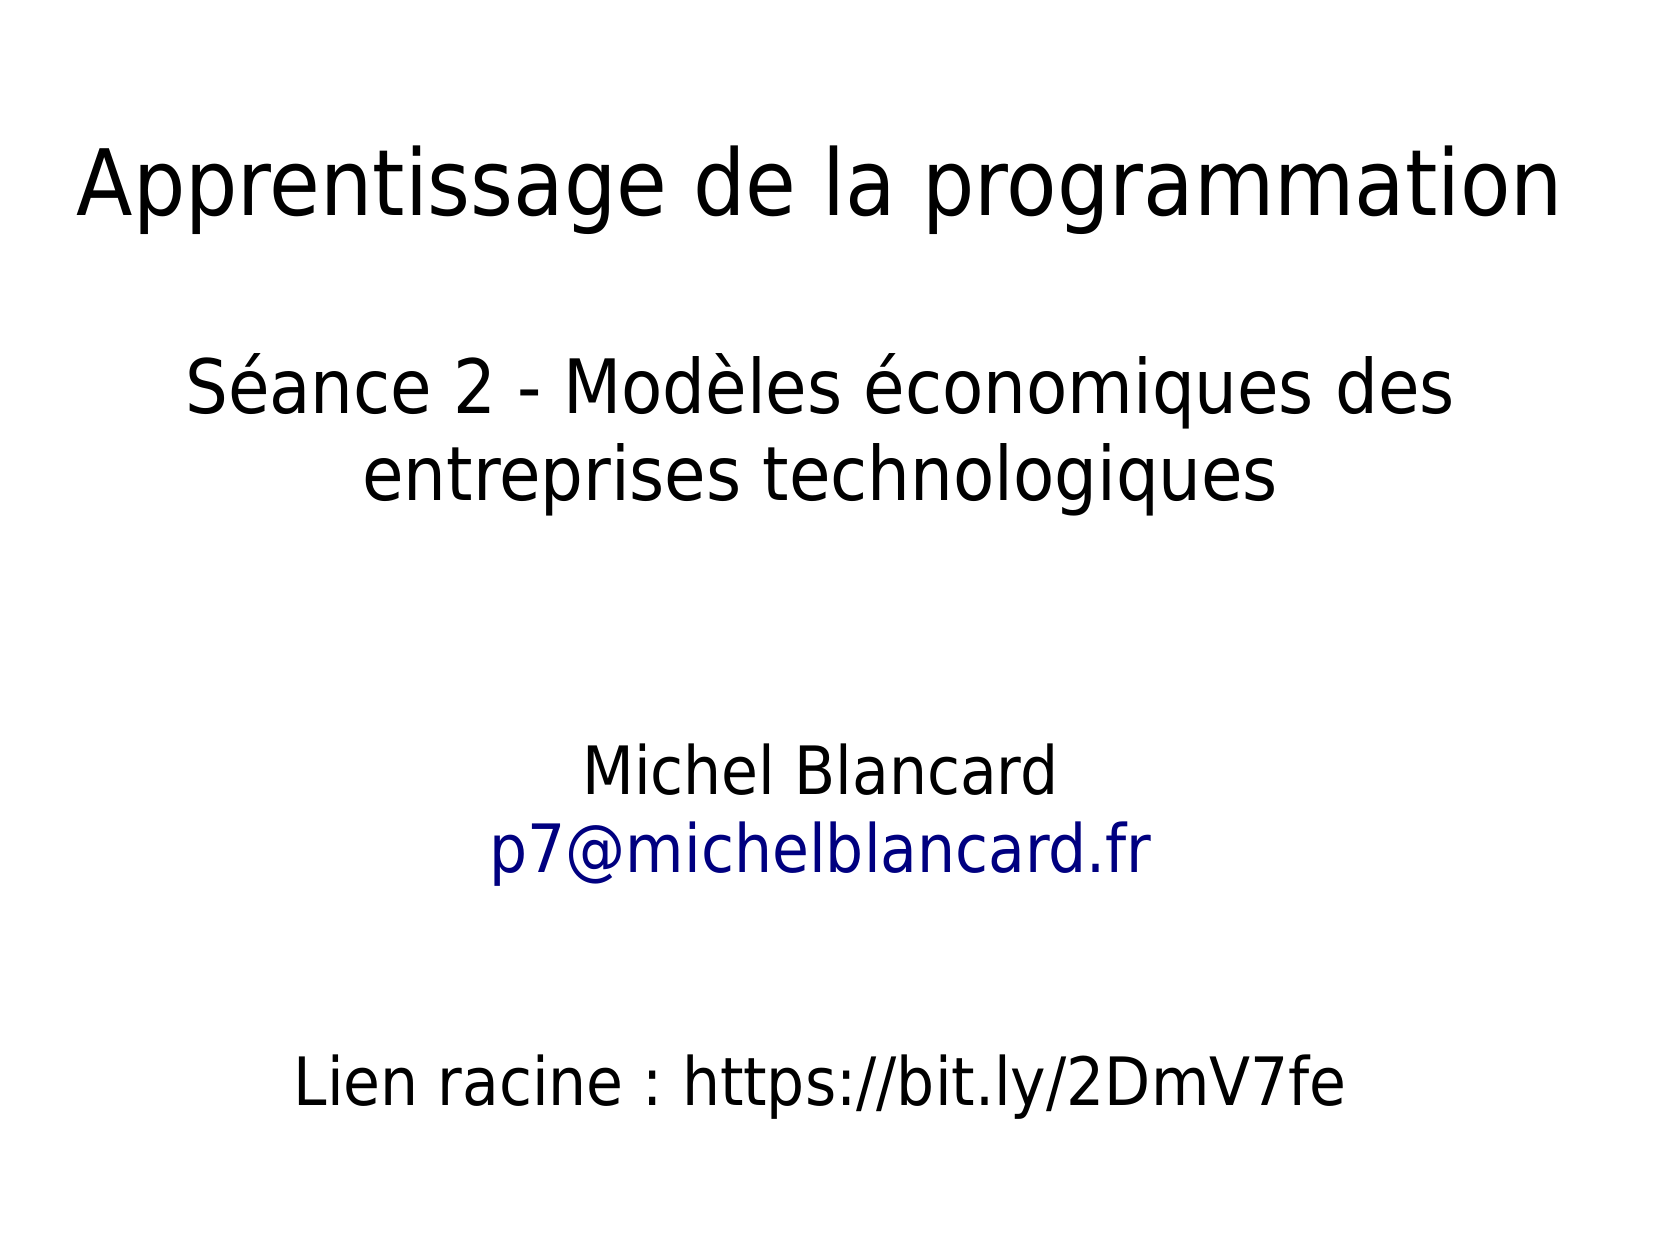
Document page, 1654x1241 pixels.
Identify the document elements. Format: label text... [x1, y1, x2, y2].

title Apprentissage de la programmation Séance 2 - Modèles économiques des entreprises technologiques Michel Blancard p7@michelblancard.fr Lien racine : https://bit.ly/2DmV7fe [35, 129, 1607, 1122]
